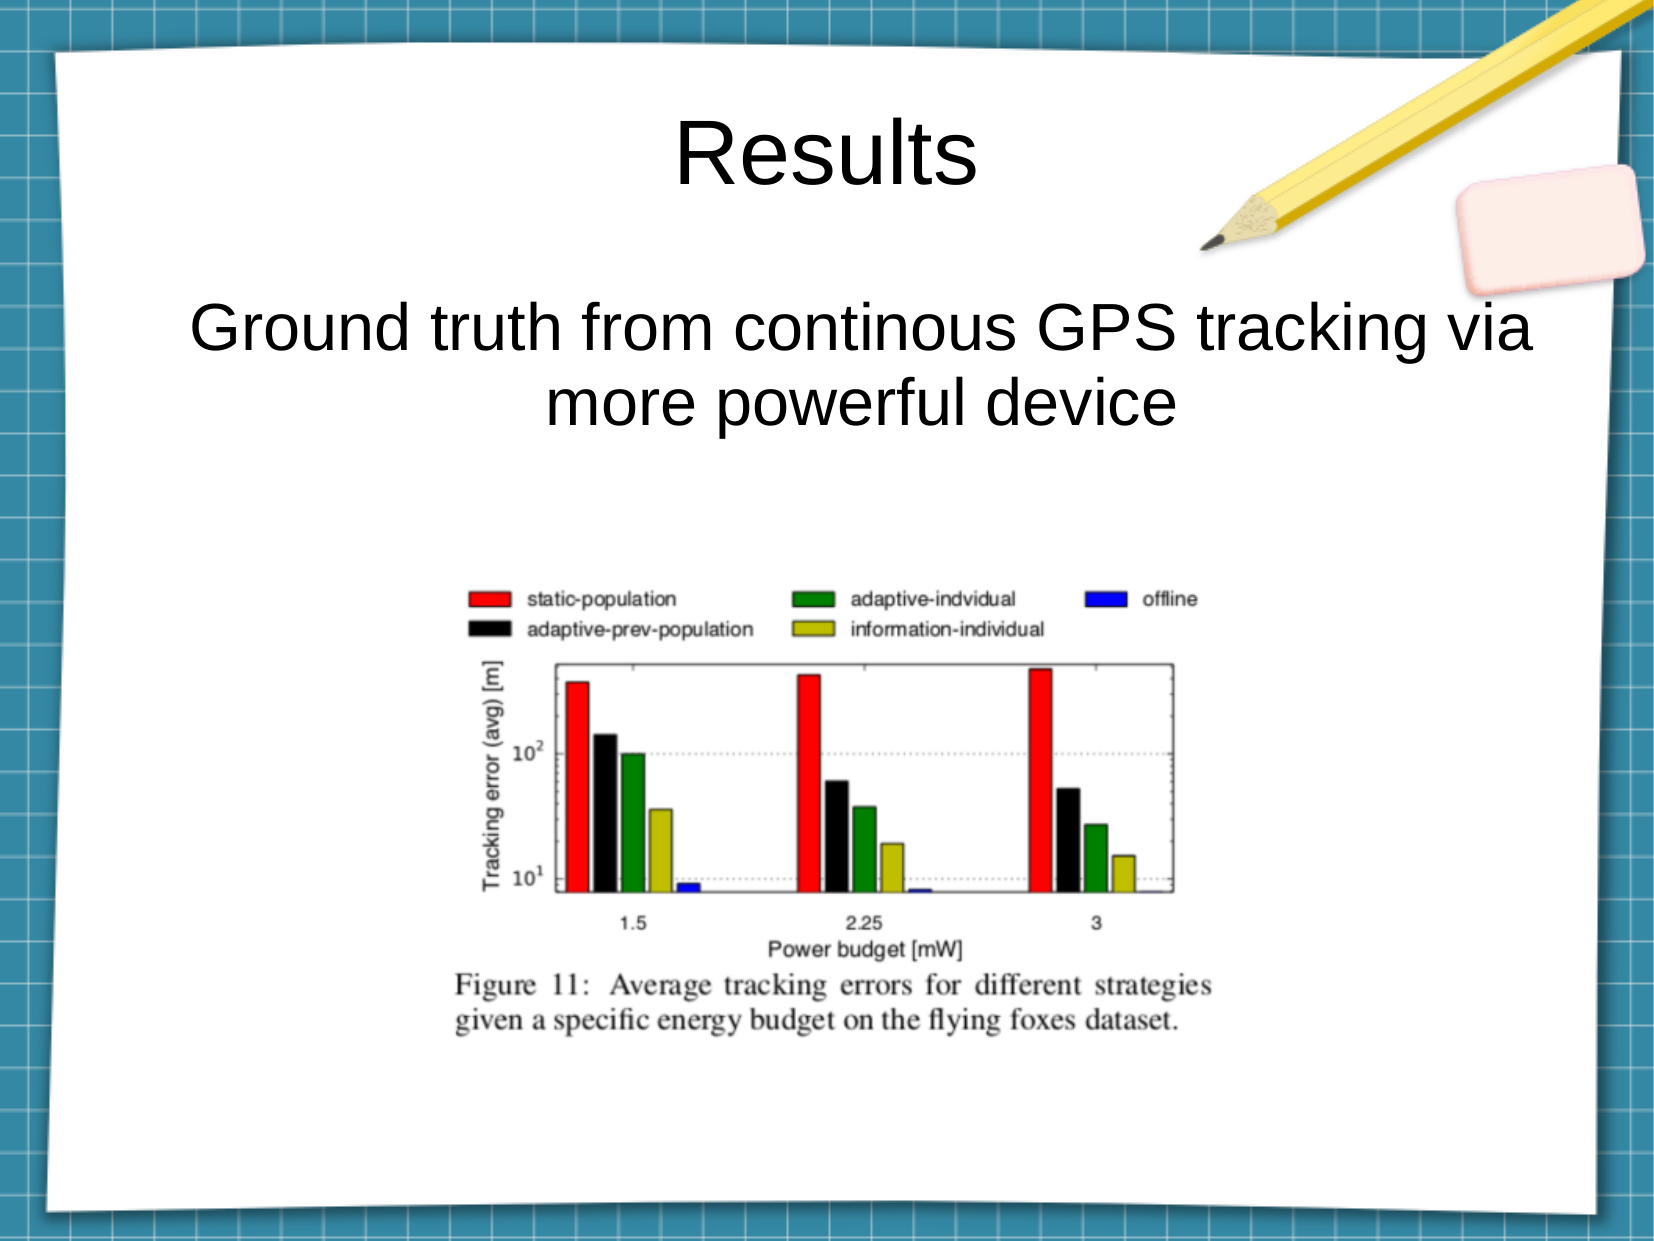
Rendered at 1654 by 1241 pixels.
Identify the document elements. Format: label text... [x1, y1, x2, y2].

list Ground truth from continous GPS tracking via more powerful device [82, 290, 1571, 1010]
picture [0, 0, 1654, 1241]
title Results [82, 49, 1571, 257]
